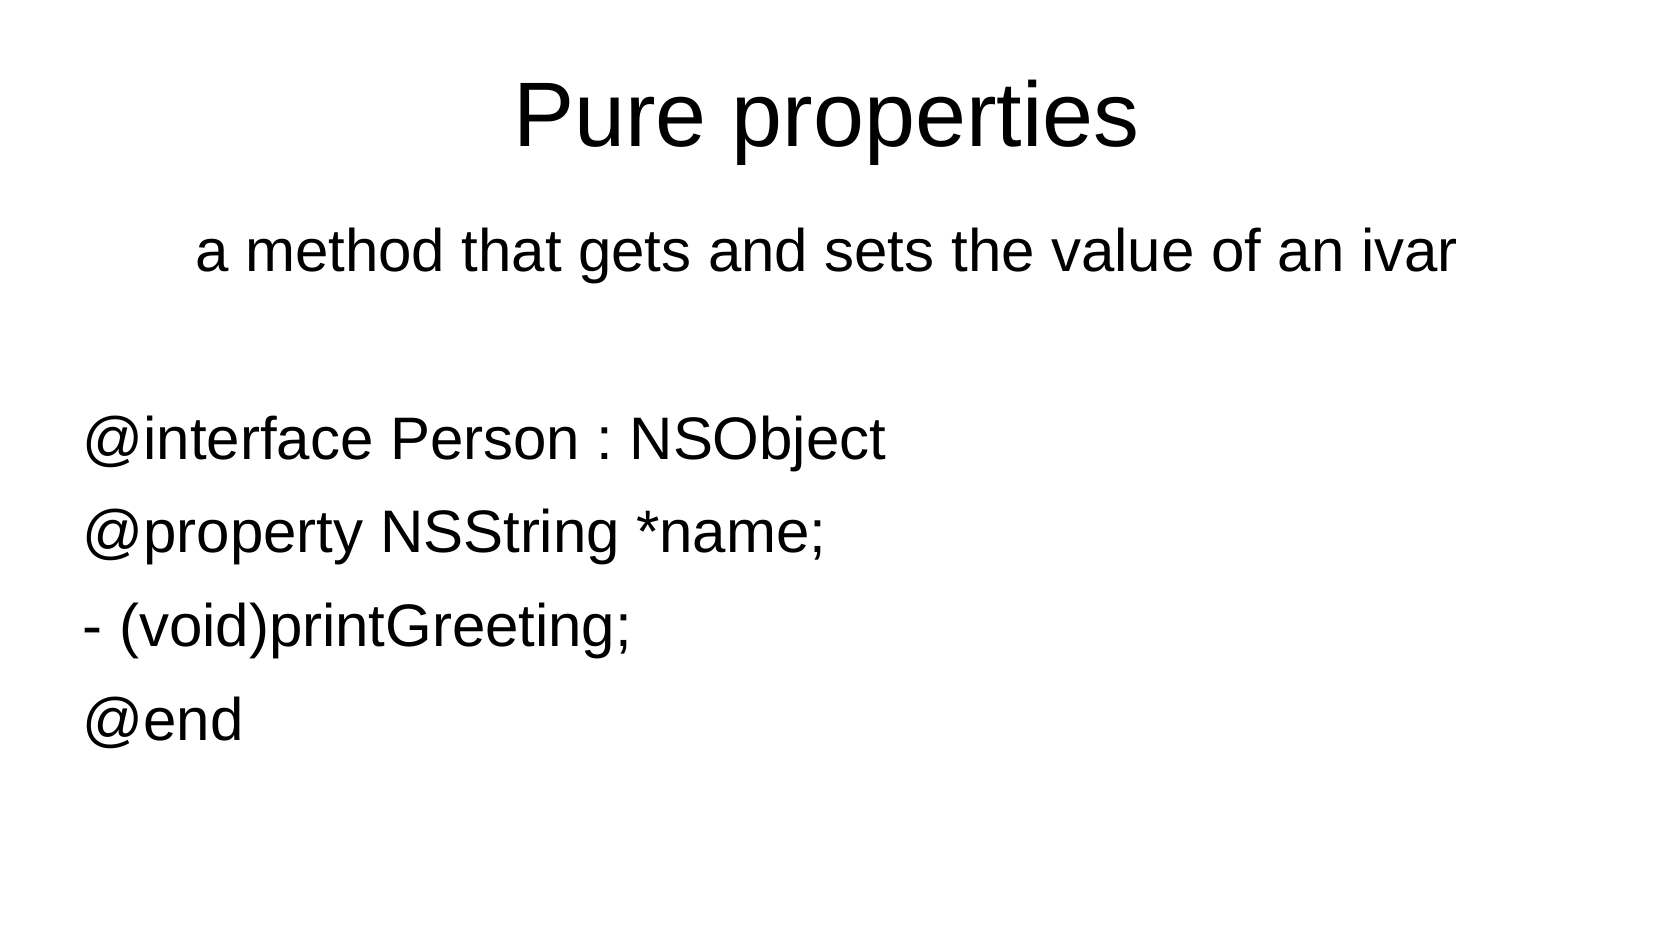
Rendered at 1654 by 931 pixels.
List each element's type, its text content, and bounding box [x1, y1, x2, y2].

list a method that gets and sets the value of an ivar @interface Person : NSObject @property NSString *name; - (void)printGreeting; @end [82, 217, 1571, 758]
title Pure properties [82, 37, 1571, 193]
